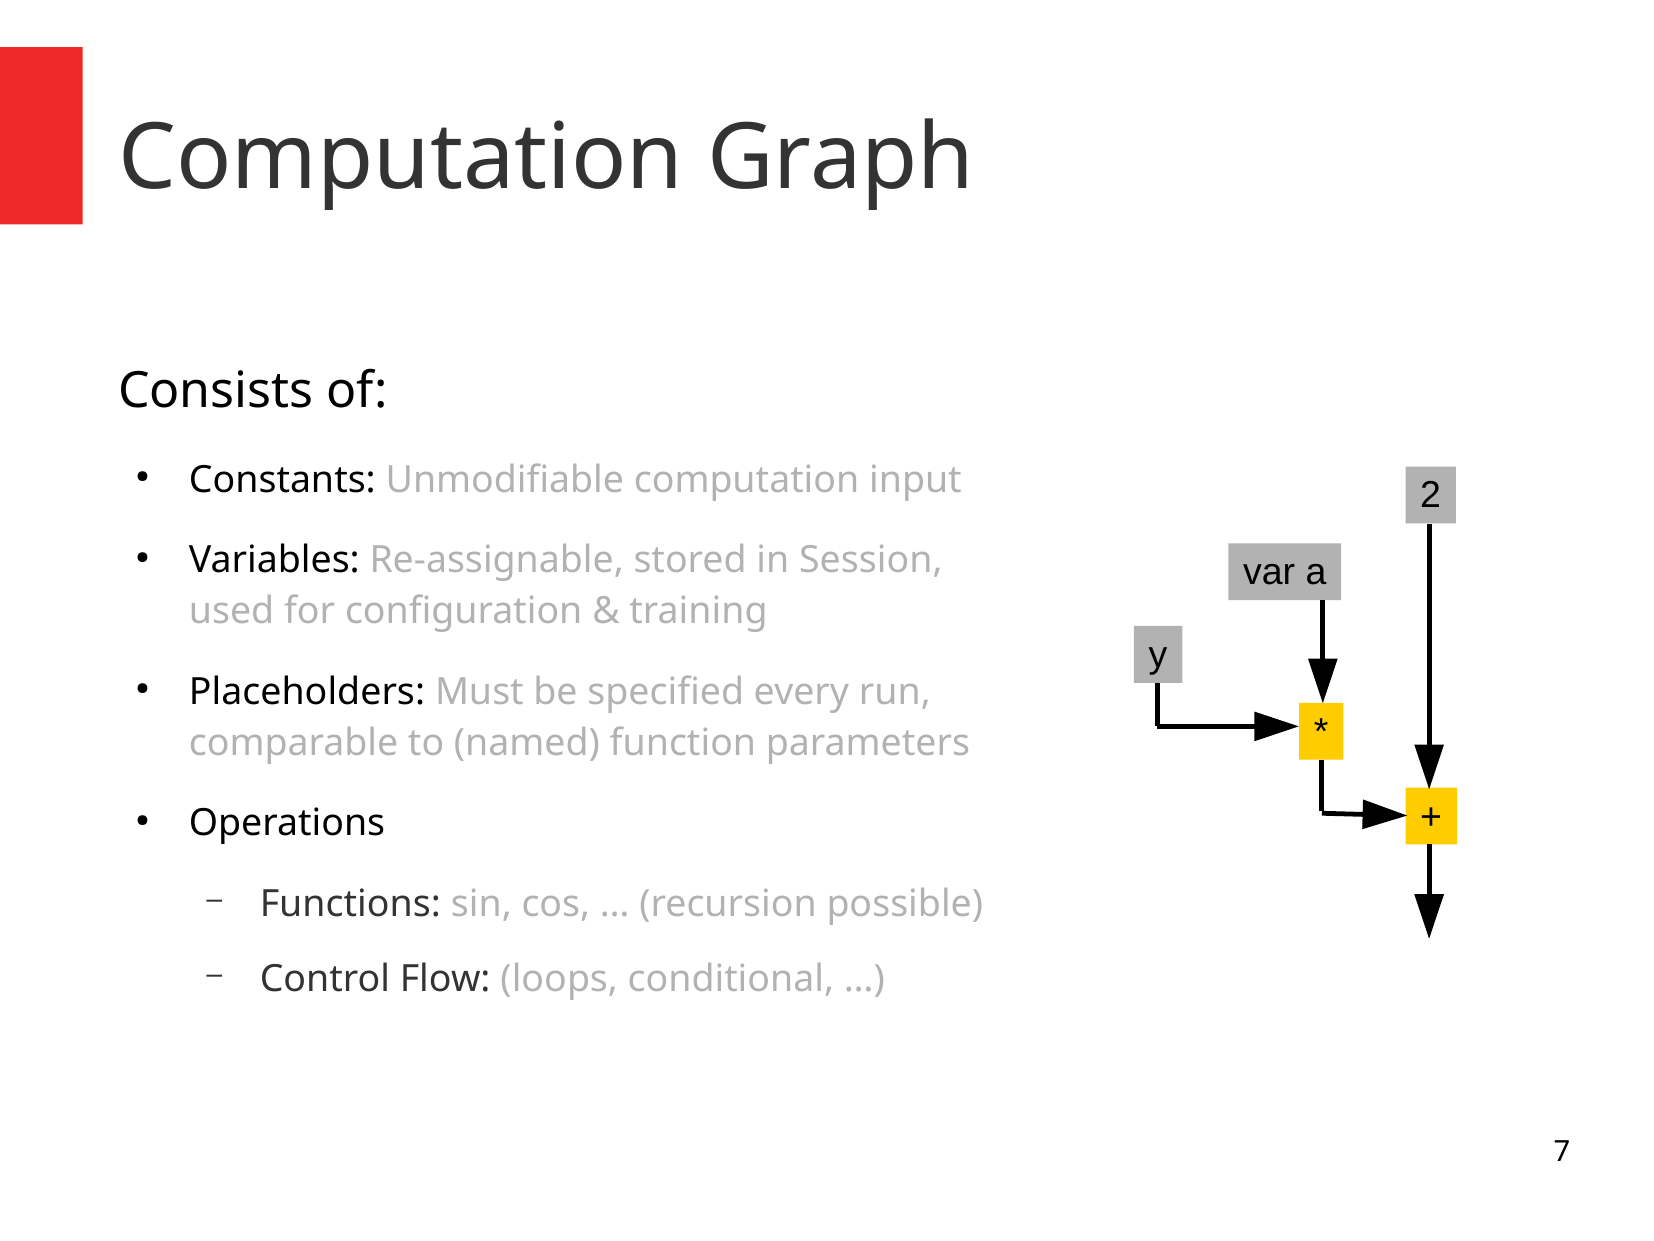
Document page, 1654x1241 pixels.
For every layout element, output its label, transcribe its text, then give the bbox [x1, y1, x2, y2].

list Consists of: Constants: Unmodifiable computation input Variables: Re-assignable, stored in Session, used for configuration & training Placeholders: Must be specified every run, comparable to (named) function parameters Operations Functions: sin, cos, … (recursion possible) Control Flow: (loops, conditional, …) [118, 354, 1535, 1074]
text_box * [1299, 702, 1344, 760]
text_box 2 [1405, 466, 1456, 524]
title Computation Graph [118, 49, 1571, 257]
text_box var a [1228, 543, 1342, 601]
text_box y [1133, 625, 1183, 683]
text_box + [1405, 787, 1458, 845]
